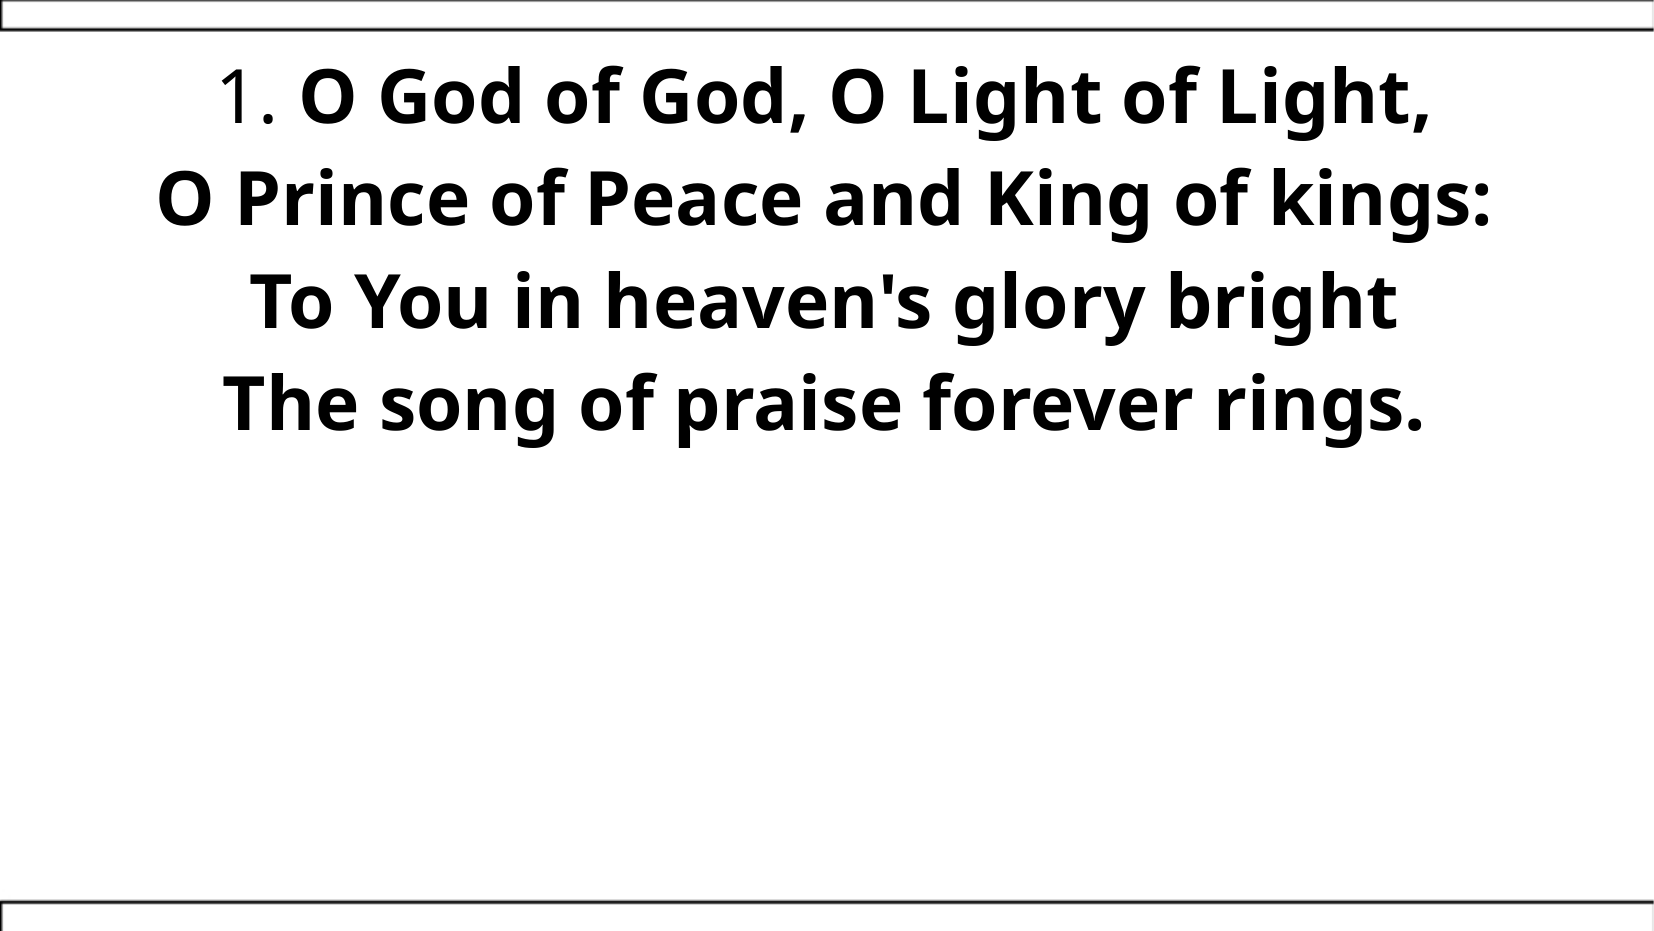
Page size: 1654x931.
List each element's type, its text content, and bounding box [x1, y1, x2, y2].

picture [0, 0, 1654, 931]
text_box 1. O God of God, O Light of Light, O Prince of Peace and King of kings: To You in heaven's glory bright The song of praise forever rings. [135, 35, 1516, 451]
